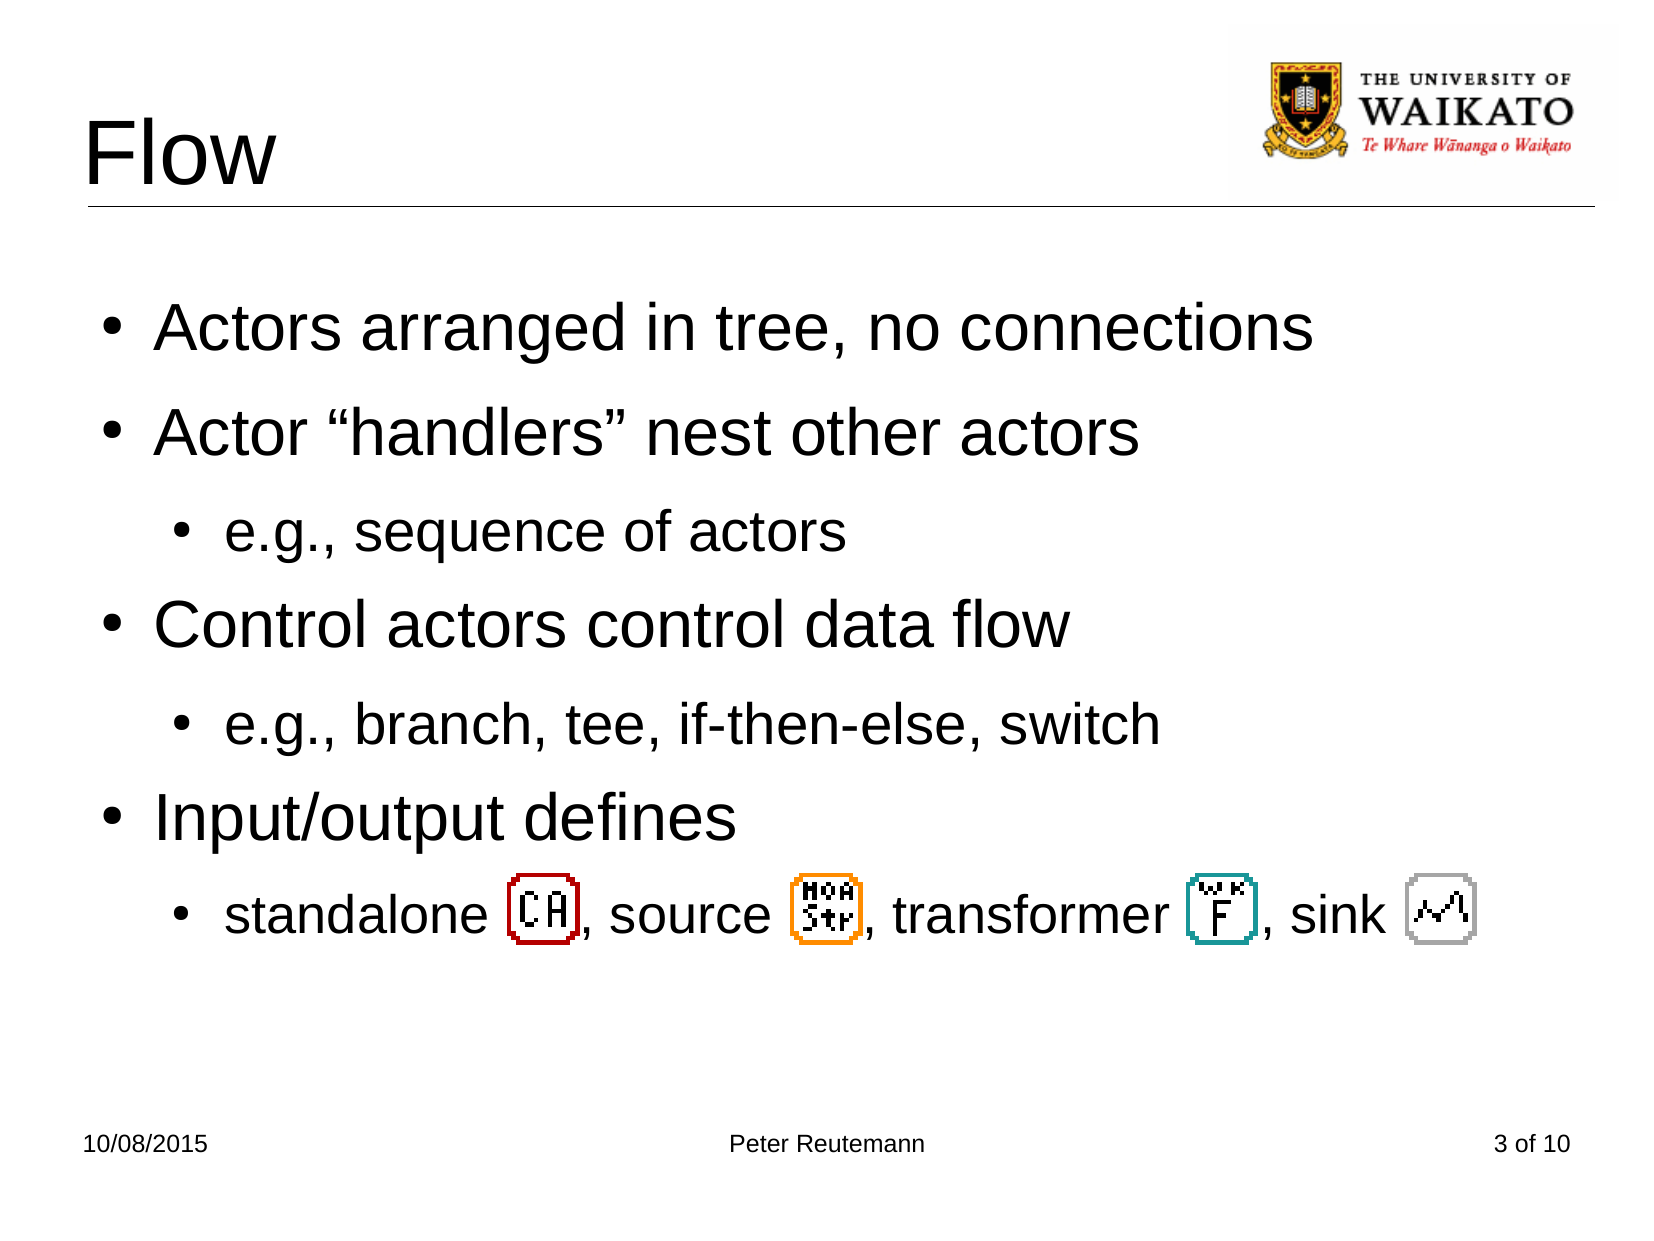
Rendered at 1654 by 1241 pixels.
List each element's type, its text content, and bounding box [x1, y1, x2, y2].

picture [1405, 873, 1477, 945]
list Actors arranged in tree, no connections Actor “handlers” nest other actors e.g., sequence of actors Control actors control data flow e.g., branch, tee, if-then-else, switch Input/output defines standalone , source , transformer , sink [82, 290, 1571, 1109]
title Flow [82, 49, 1571, 257]
picture [507, 873, 580, 945]
picture [1186, 873, 1258, 945]
picture [790, 873, 863, 945]
picture [1228, 24, 1619, 201]
